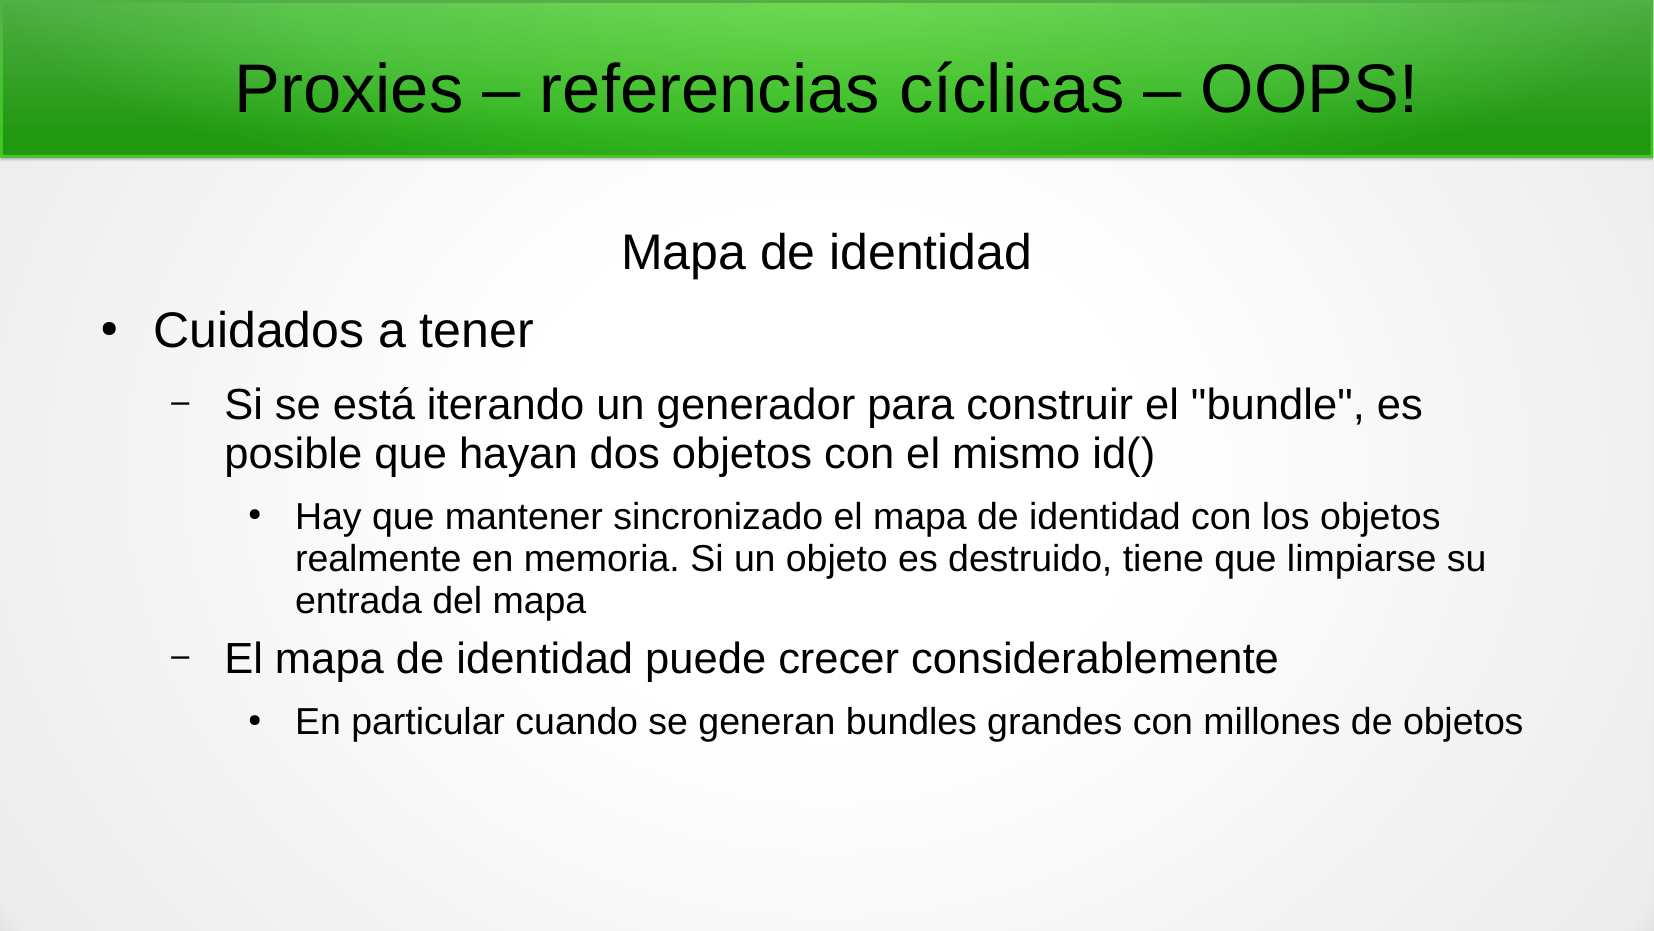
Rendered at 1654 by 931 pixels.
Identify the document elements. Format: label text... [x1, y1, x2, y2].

list Mapa de identidad Cuidados a tener Si se está iterando un generador para construir el "bundle", es posible que hayan dos objetos con el mismo id() Hay que mantener sincronizado el mapa de identidad con los objetos realmente en memoria. Si un objeto es destruido, tiene que limpiarse su entrada del mapa El mapa de identidad puede crecer considerablemente En particular cuando se generan bundles grandes con millones de objetos [82, 224, 1571, 764]
title Proxies – referencias cíclicas – OOPS! [82, 35, 1571, 142]
